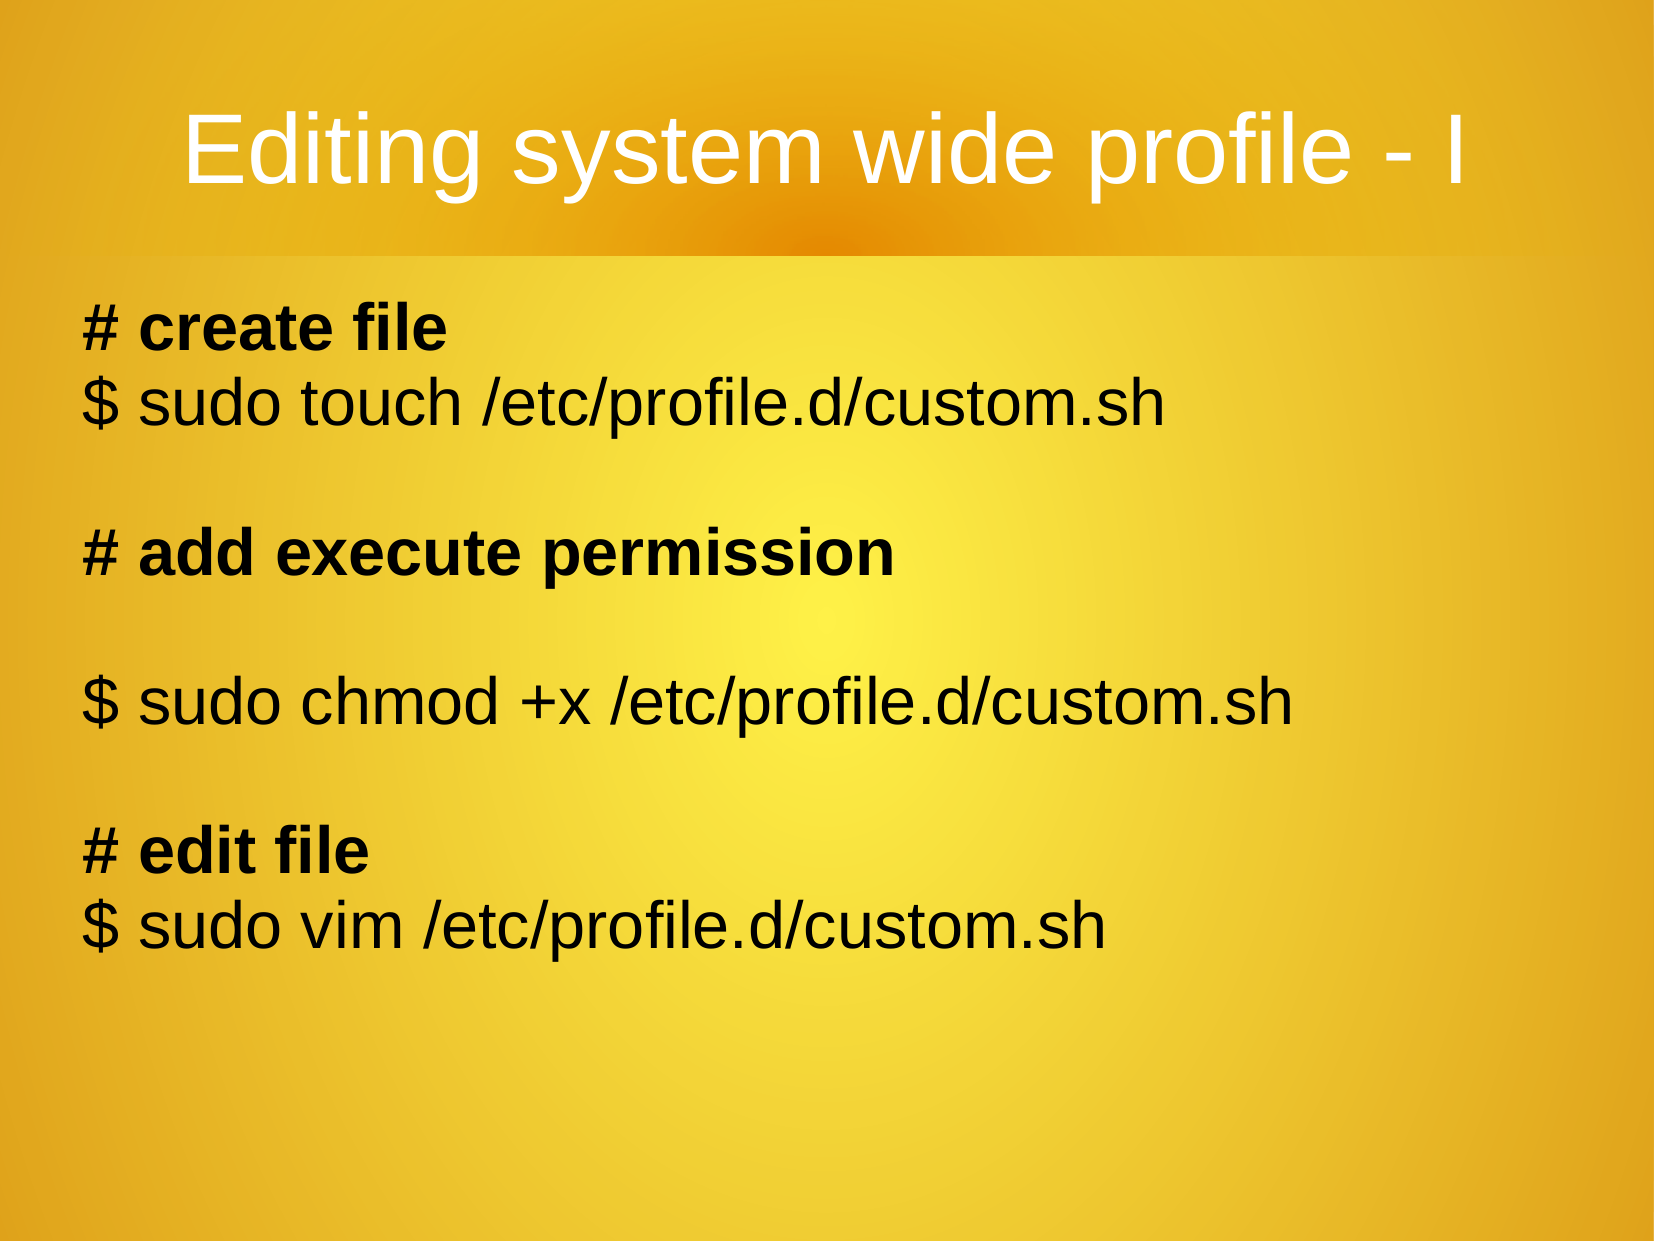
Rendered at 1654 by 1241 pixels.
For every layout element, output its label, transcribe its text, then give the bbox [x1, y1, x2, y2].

subtitle # create file $ sudo touch /etc/profile.d/custom.sh # add execute permission $ sudo chmod +x /etc/profile.d/custom.sh # edit file $ sudo vim /etc/profile.d/custom.sh [82, 290, 1571, 1010]
title Editing system wide profile - I [82, 47, 1571, 252]
